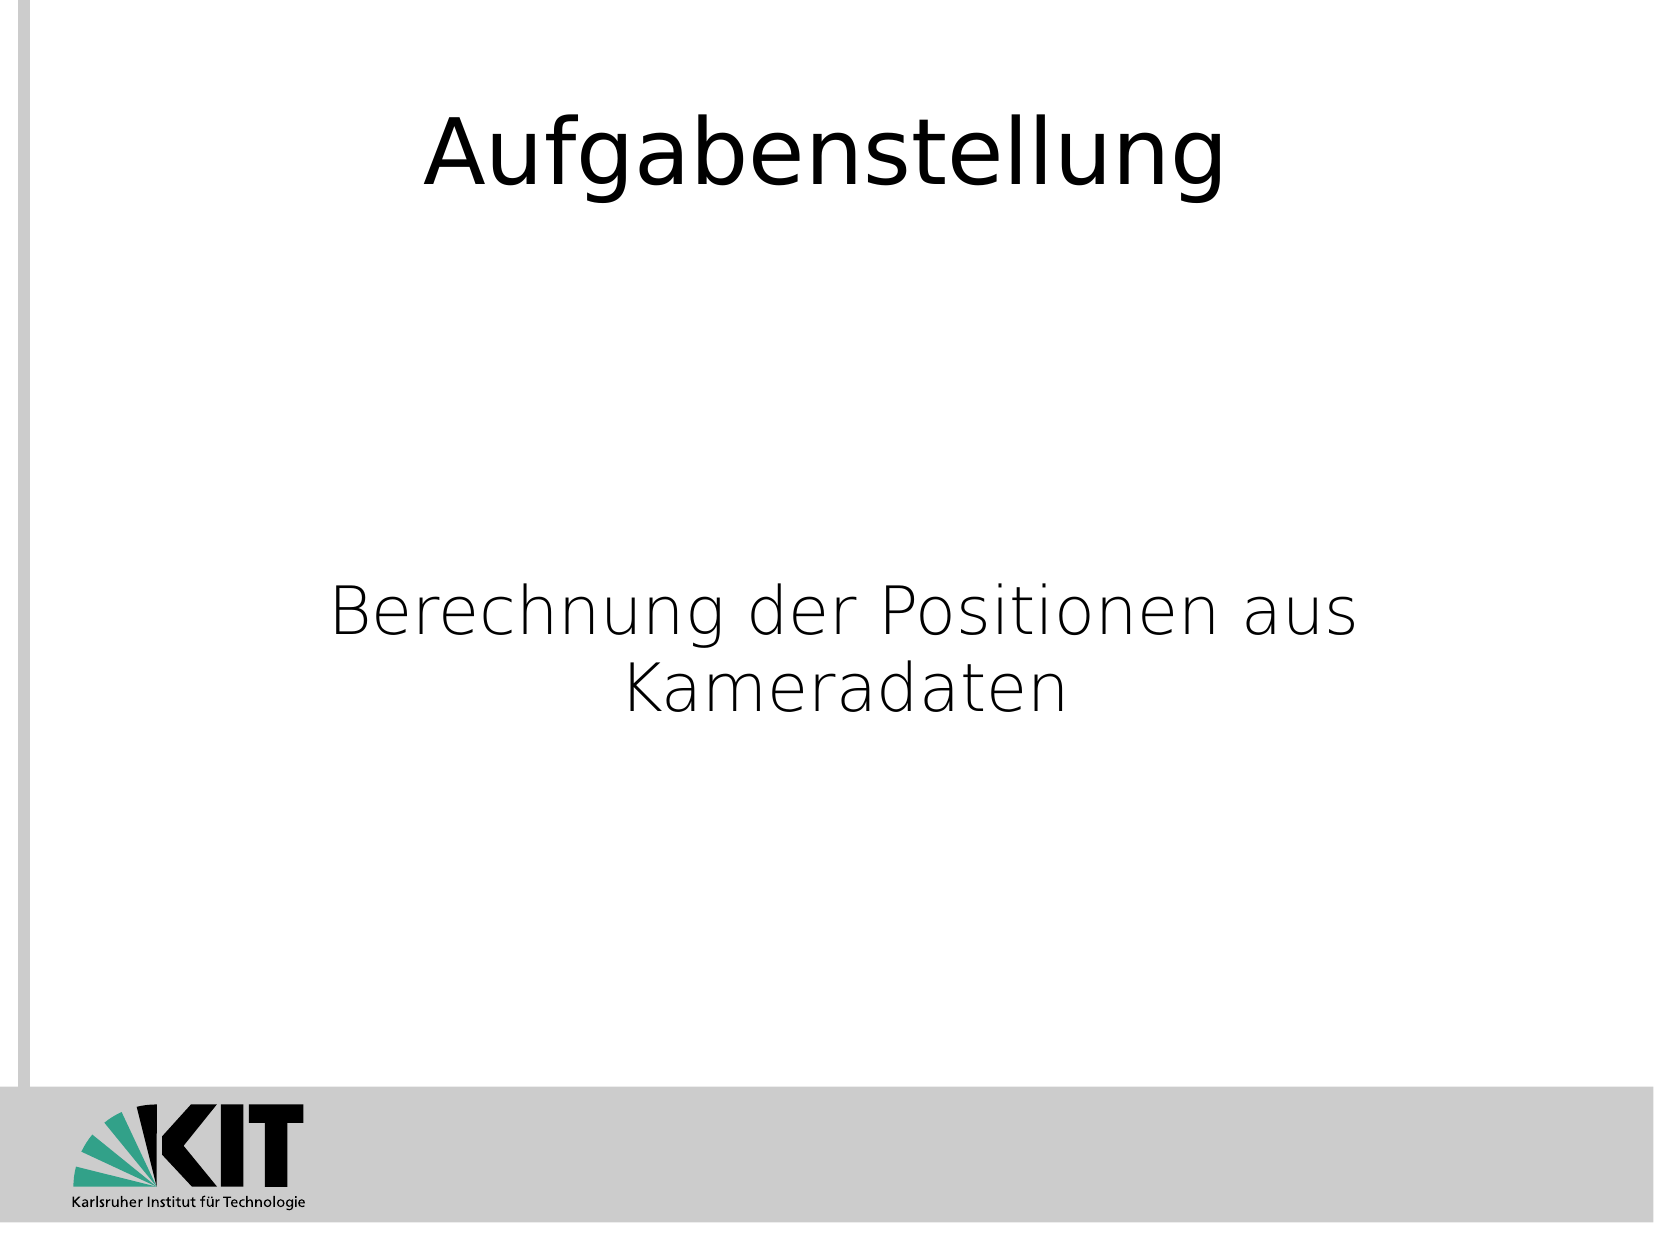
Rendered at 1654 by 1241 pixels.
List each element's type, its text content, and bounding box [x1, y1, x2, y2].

text_box [0, 1086, 1654, 1223]
subtitle Berechnung der Positionen aus Kameradaten [82, 290, 1571, 1010]
picture [70, 1098, 308, 1217]
title Aufgabenstellung [82, 49, 1571, 257]
